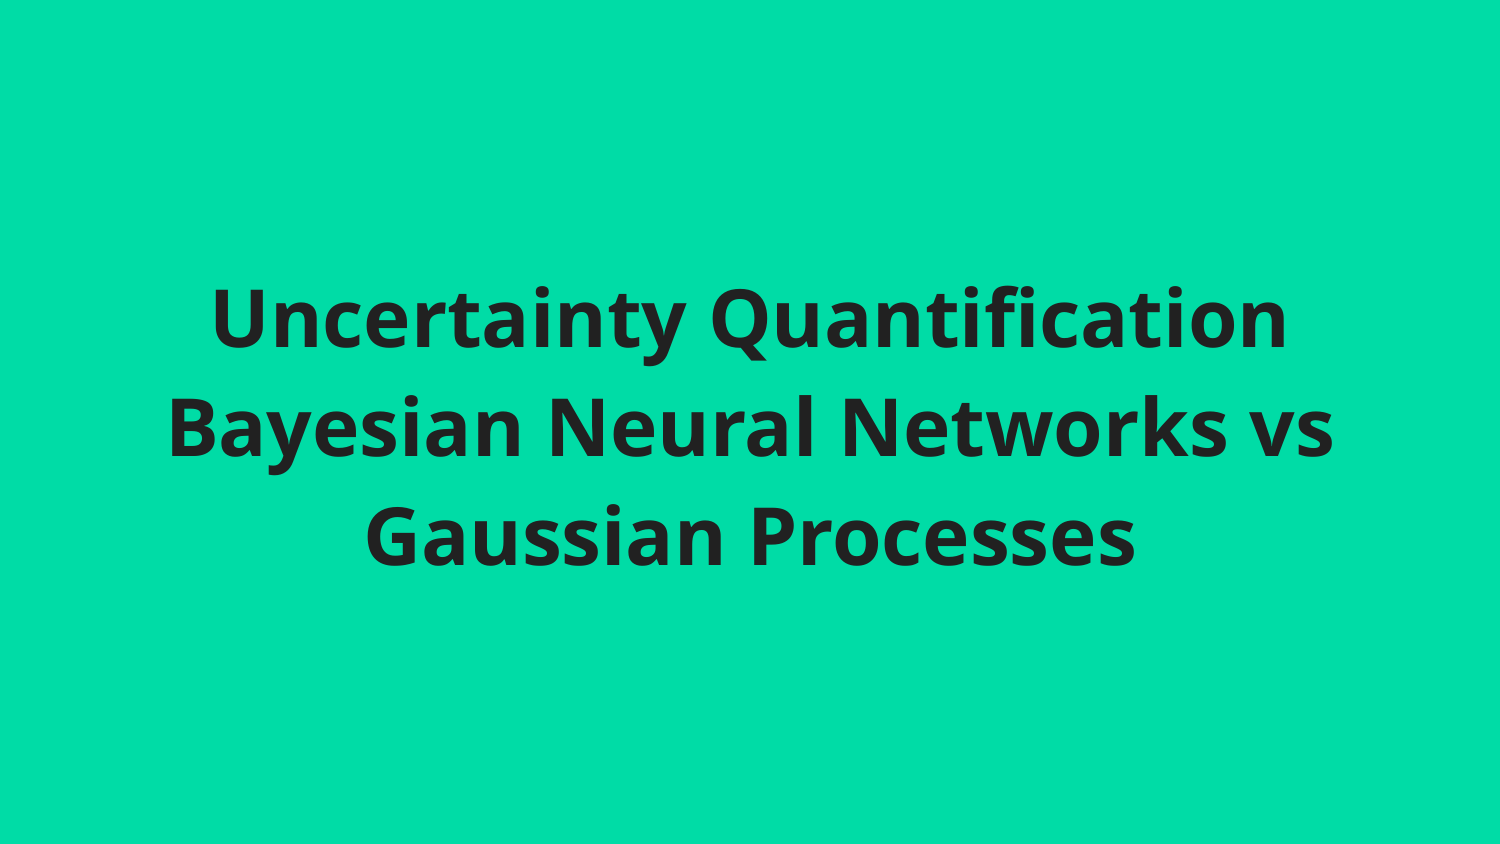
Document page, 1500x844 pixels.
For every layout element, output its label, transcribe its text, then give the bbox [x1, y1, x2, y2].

title Uncertainty Quantification Bayesian Neural Networks vs Gaussian Processes [51, 239, 1449, 605]
